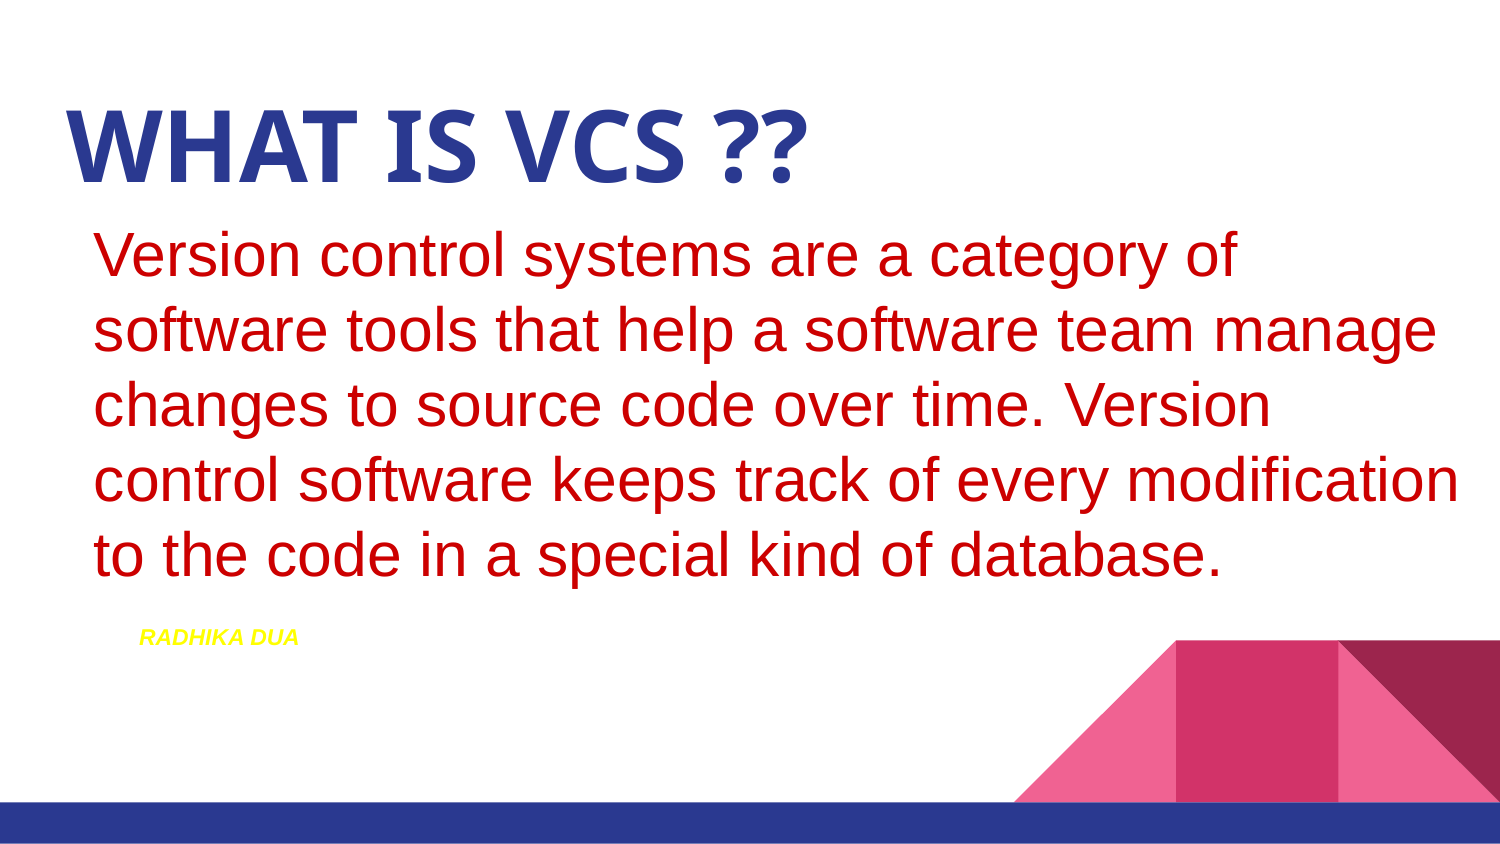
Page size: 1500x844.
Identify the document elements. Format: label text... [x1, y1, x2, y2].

title WHAT IS VCS ?? [51, 67, 1449, 167]
list Version control systems are a category of software tools that help a software team manage changes to source code over time. Version control software keeps track of every modification to the code in a special kind of database. RADHIKA DUA [78, 199, 1477, 747]
